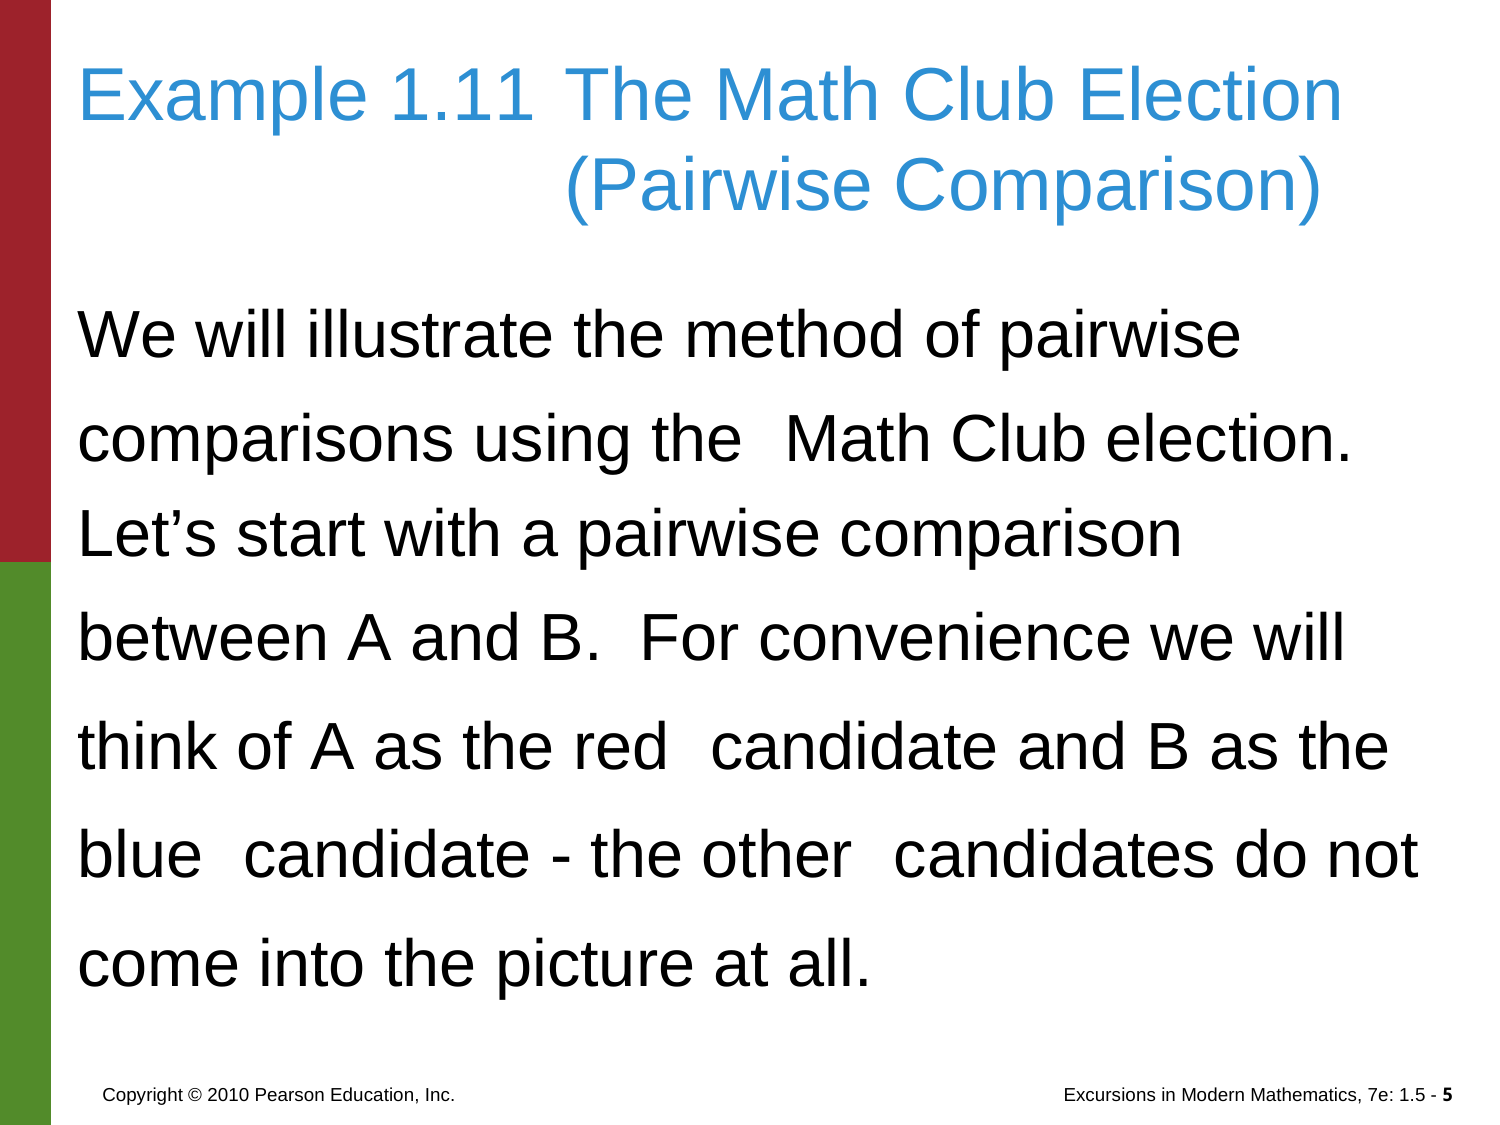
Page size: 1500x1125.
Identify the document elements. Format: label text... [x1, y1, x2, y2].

text_box Example 1.11 The Math Club Election (Pairwise Comparison) [62, 37, 1413, 233]
list We will illustrate the method of pairwise comparisons using the Math Club election. Let’s start with a pairwise comparison between A and B. For convenience we will think of A as the red candidate and B as the blue candidate - the other candidates do not come into the picture at all. [62, 274, 1450, 1063]
